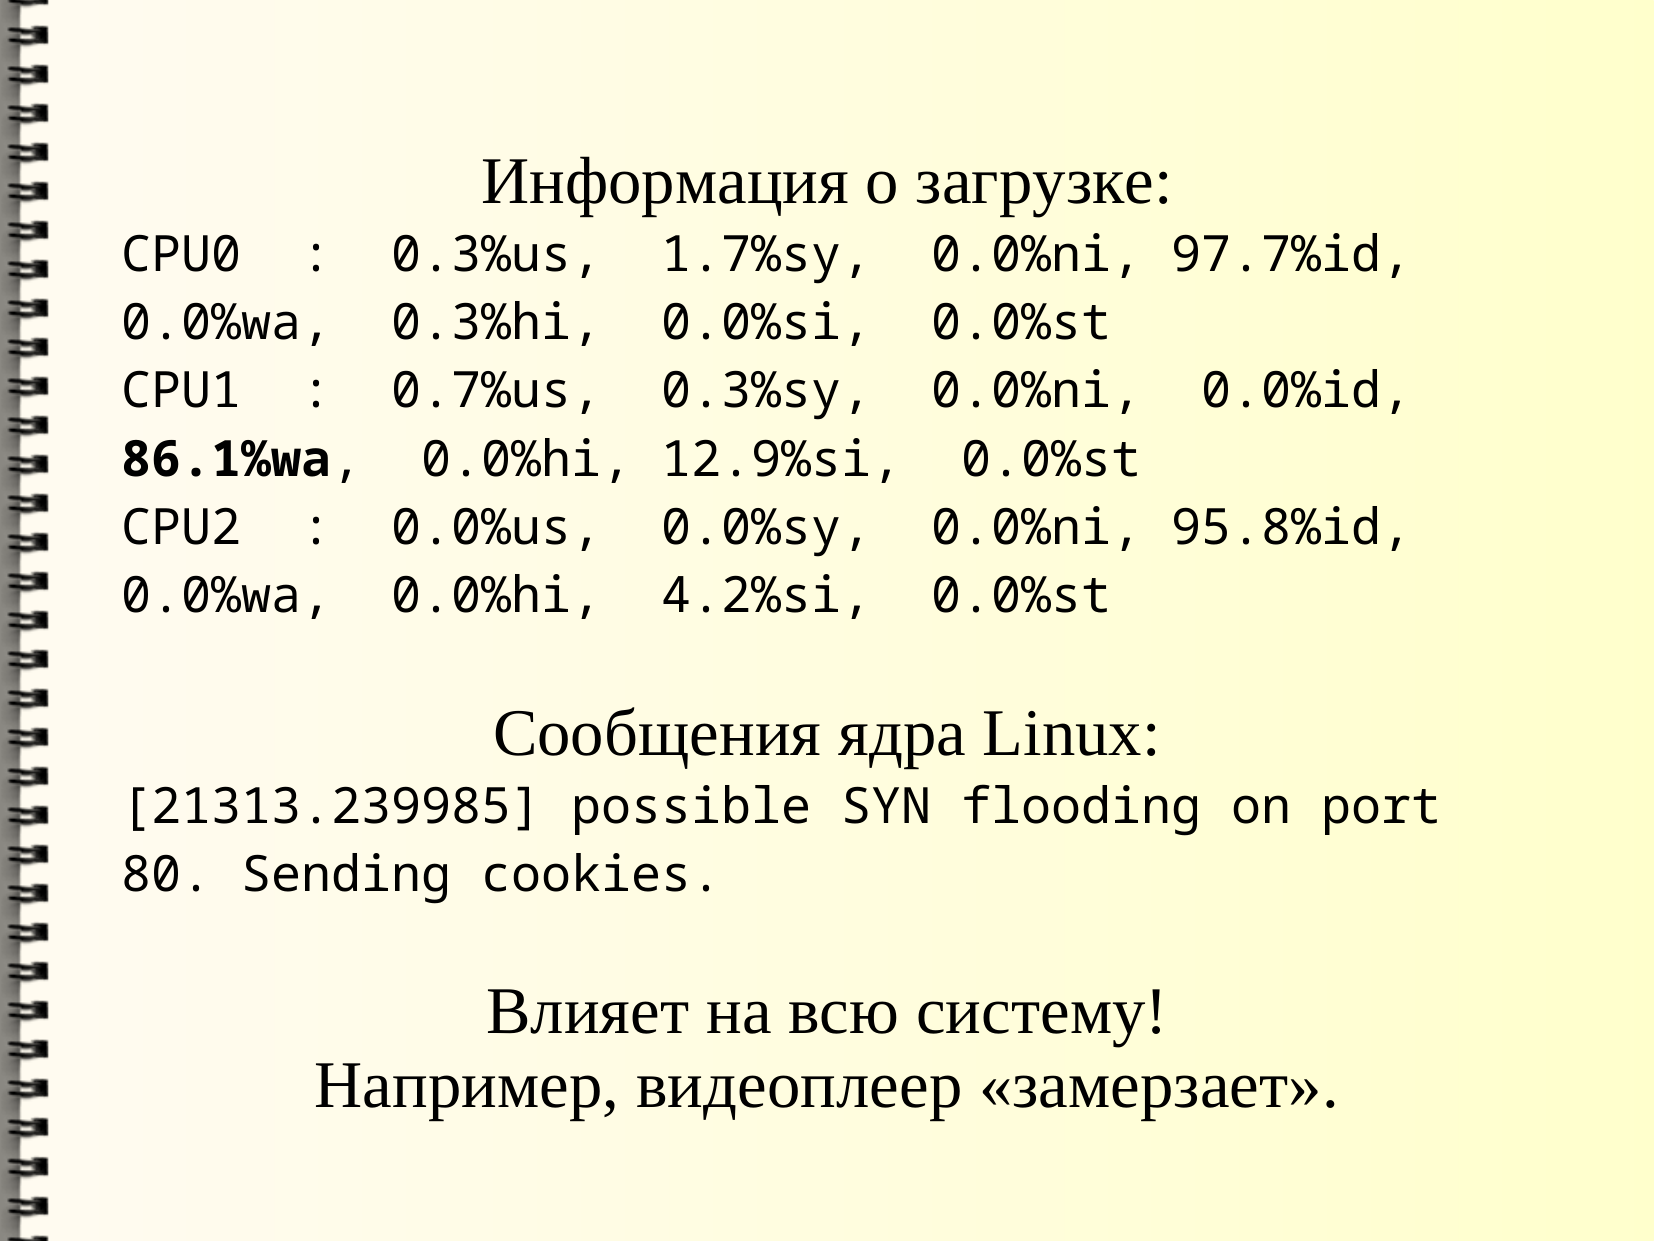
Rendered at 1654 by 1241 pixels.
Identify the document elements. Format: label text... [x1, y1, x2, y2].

picture [0, 0, 1654, 1241]
subtitle Информация о загрузке: CPU0 : 0.3%us, 1.7%sy, 0.0%ni, 97.7%id, 0.0%wa, 0.3%hi, 0.0%si, 0.0%st CPU1 : 0.7%us, 0.3%sy, 0.0%ni, 0.0%id, 86.1%wa, 0.0%hi, 12.9%si, 0.0%st CPU2 : 0.0%us, 0.0%sy, 0.0%ni, 95.8%id, 0.0%wa, 0.0%hi, 4.2%si, 0.0%st Сообщения ядра Linux: [21313.239985] possible SYN flooding on port 80. Sending cookies. Влияет на всю систему! Например, видеоплеер «замерзает». [121, 110, 1534, 1156]
